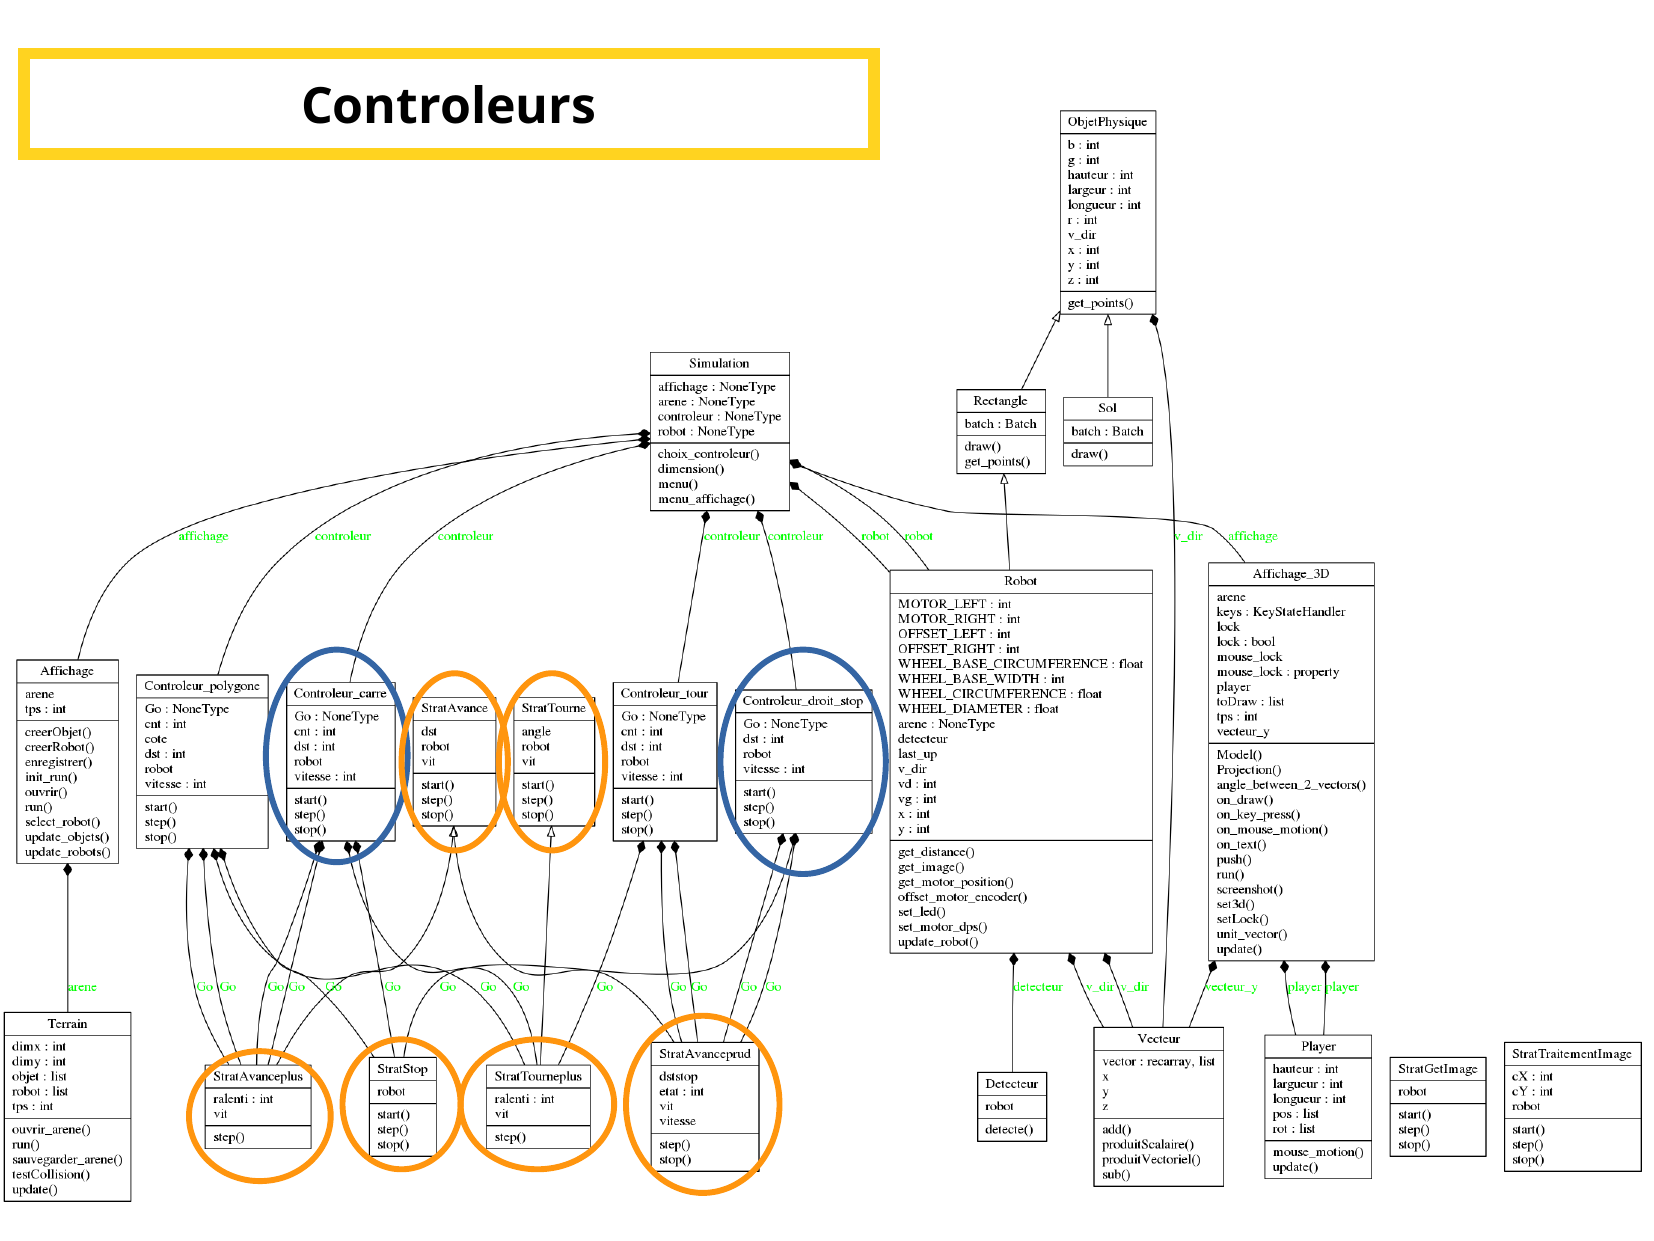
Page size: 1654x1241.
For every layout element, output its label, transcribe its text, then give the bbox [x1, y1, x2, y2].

title Controleurs [23, 53, 875, 154]
picture [0, 106, 1645, 1205]
